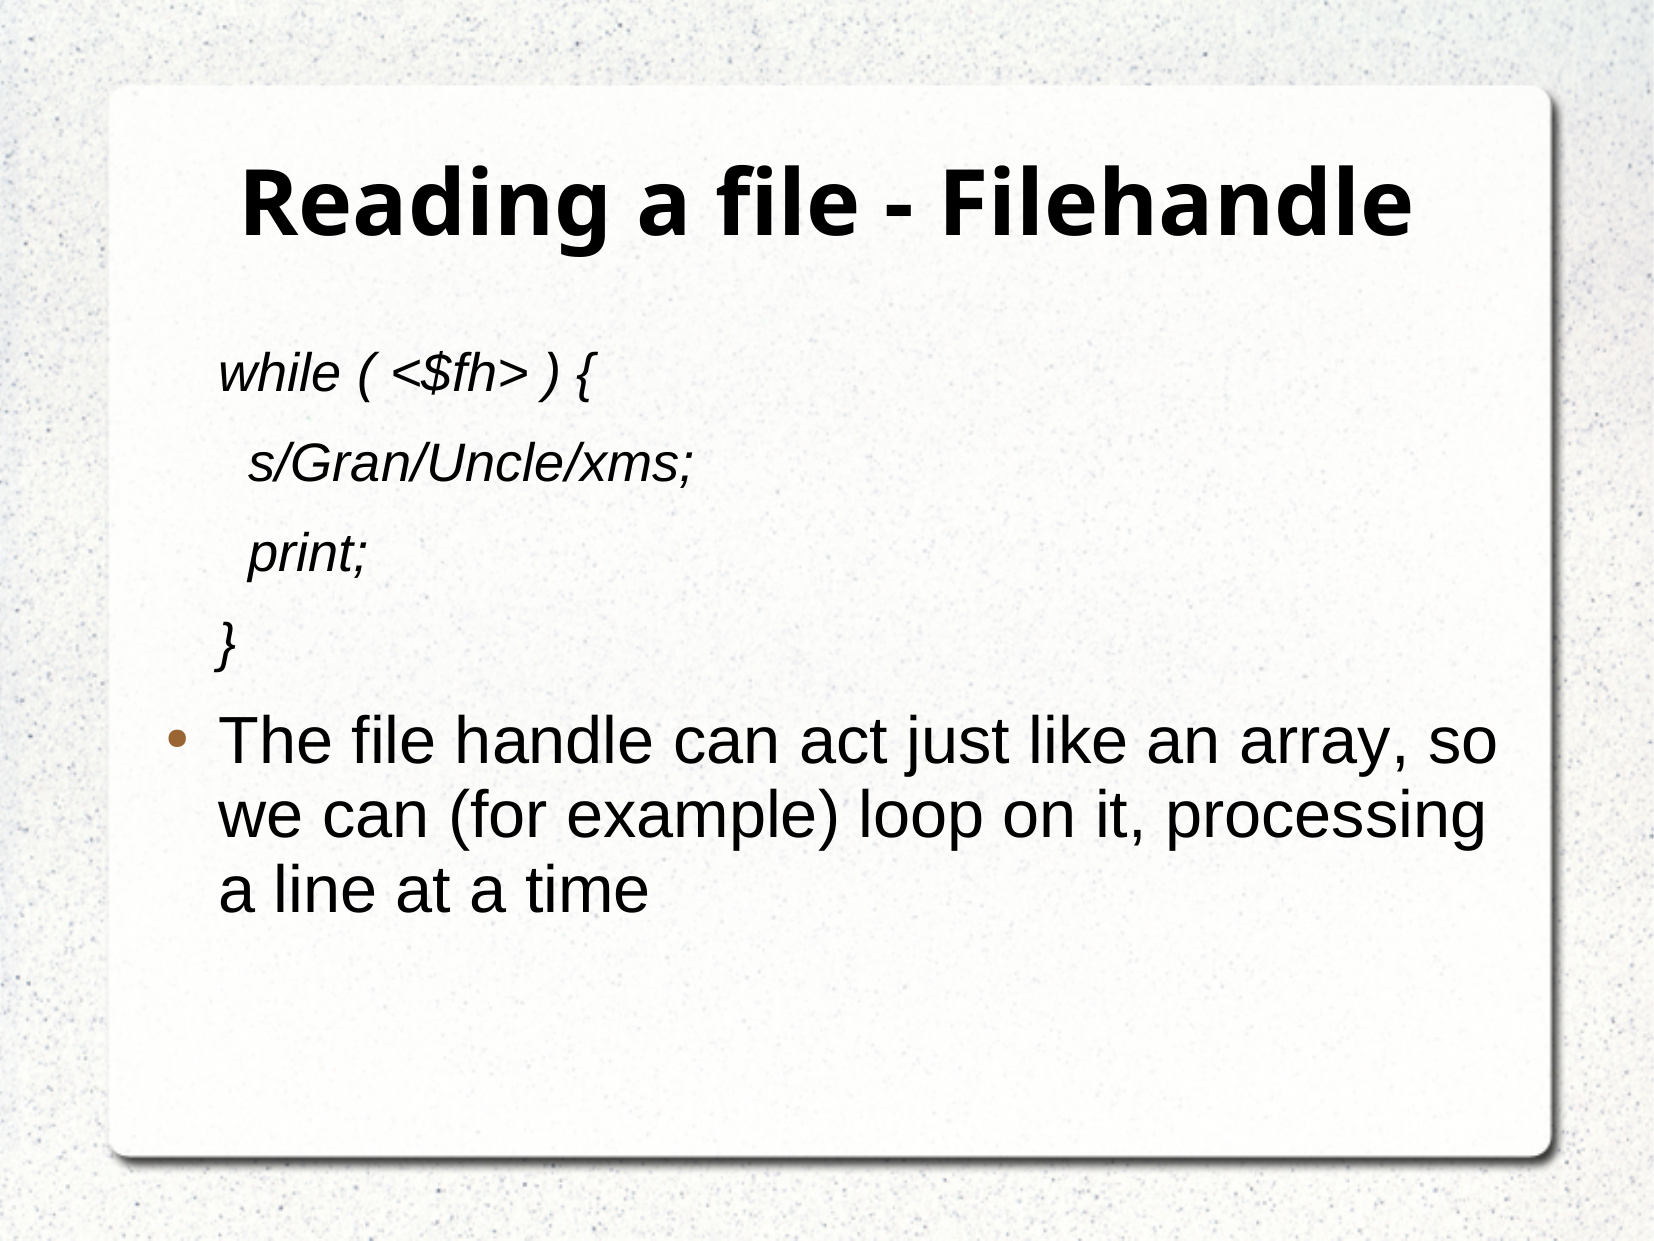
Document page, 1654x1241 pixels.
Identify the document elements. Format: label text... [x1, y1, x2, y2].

picture [0, 0, 1654, 1241]
title Reading a file - Filehandle [118, 96, 1536, 304]
list while ( <$fh> ) { s/Gran/Uncle/xms; print; } The file handle can act just like an array, so we can (for example) loop on it, processing a line at a time [147, 342, 1506, 978]
